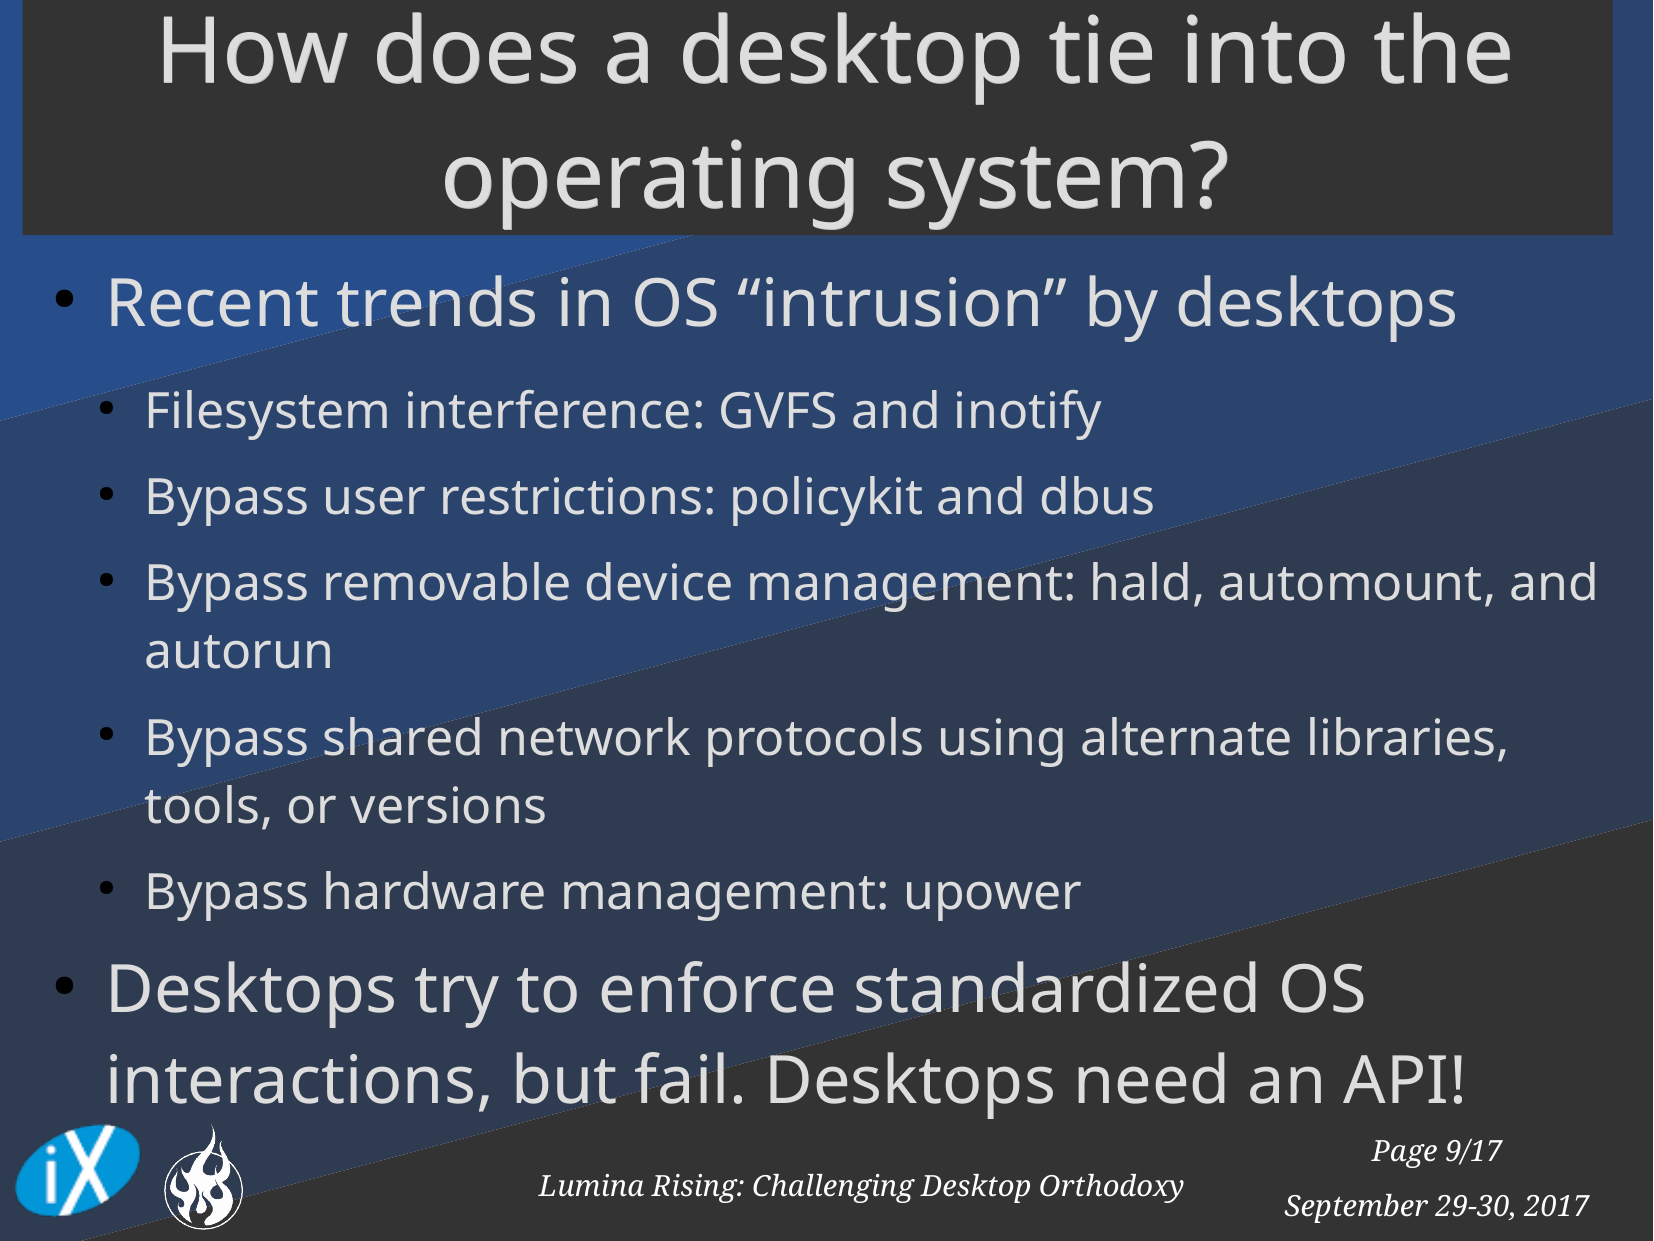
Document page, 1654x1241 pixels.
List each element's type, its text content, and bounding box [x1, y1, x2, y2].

picture [46, 1160, 56, 1203]
title How does a desktop tie into the operating system? [22, 0, 1613, 235]
picture [15, 1124, 145, 1223]
picture [150, 1124, 256, 1230]
list Recent trends in OS “intrusion” by desktops Filesystem interference: GVFS and inotify Bypass user restrictions: policykit and dbus Bypass removable device management: hald, automount, and autorun Bypass shared network protocols using alternate libraries, tools, or versions Bypass hardware management: upower Desktops try to enforce standardized OS interactions, but fail. Desktops need an API! [30, 255, 1621, 1120]
picture [46, 1145, 56, 1155]
